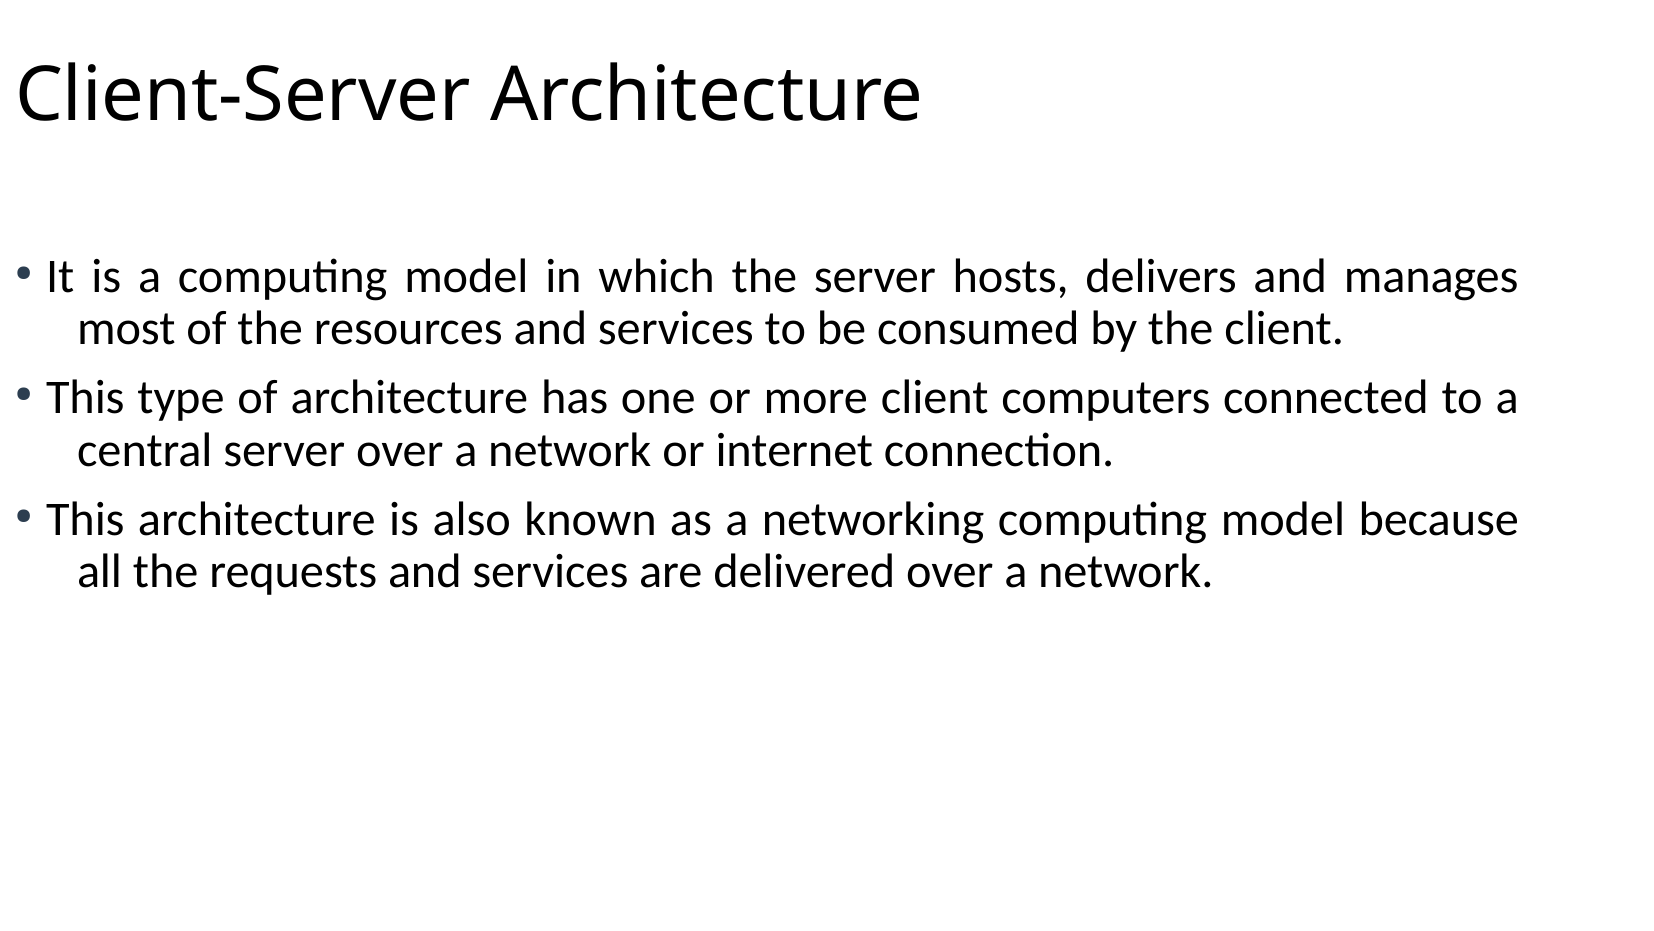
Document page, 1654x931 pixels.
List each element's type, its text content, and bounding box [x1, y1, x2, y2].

title Client-Server Architecture [0, 36, 1536, 155]
list It is a computing model in which the server hosts, delivers and manages most of the resources and services to be consumed by the client. This type of architecture has one or more client computers connected to a central server over a network or internet connection. This architecture is also known as a networking computing model because all the requests and services are delivered over a network. [0, 243, 1536, 864]
